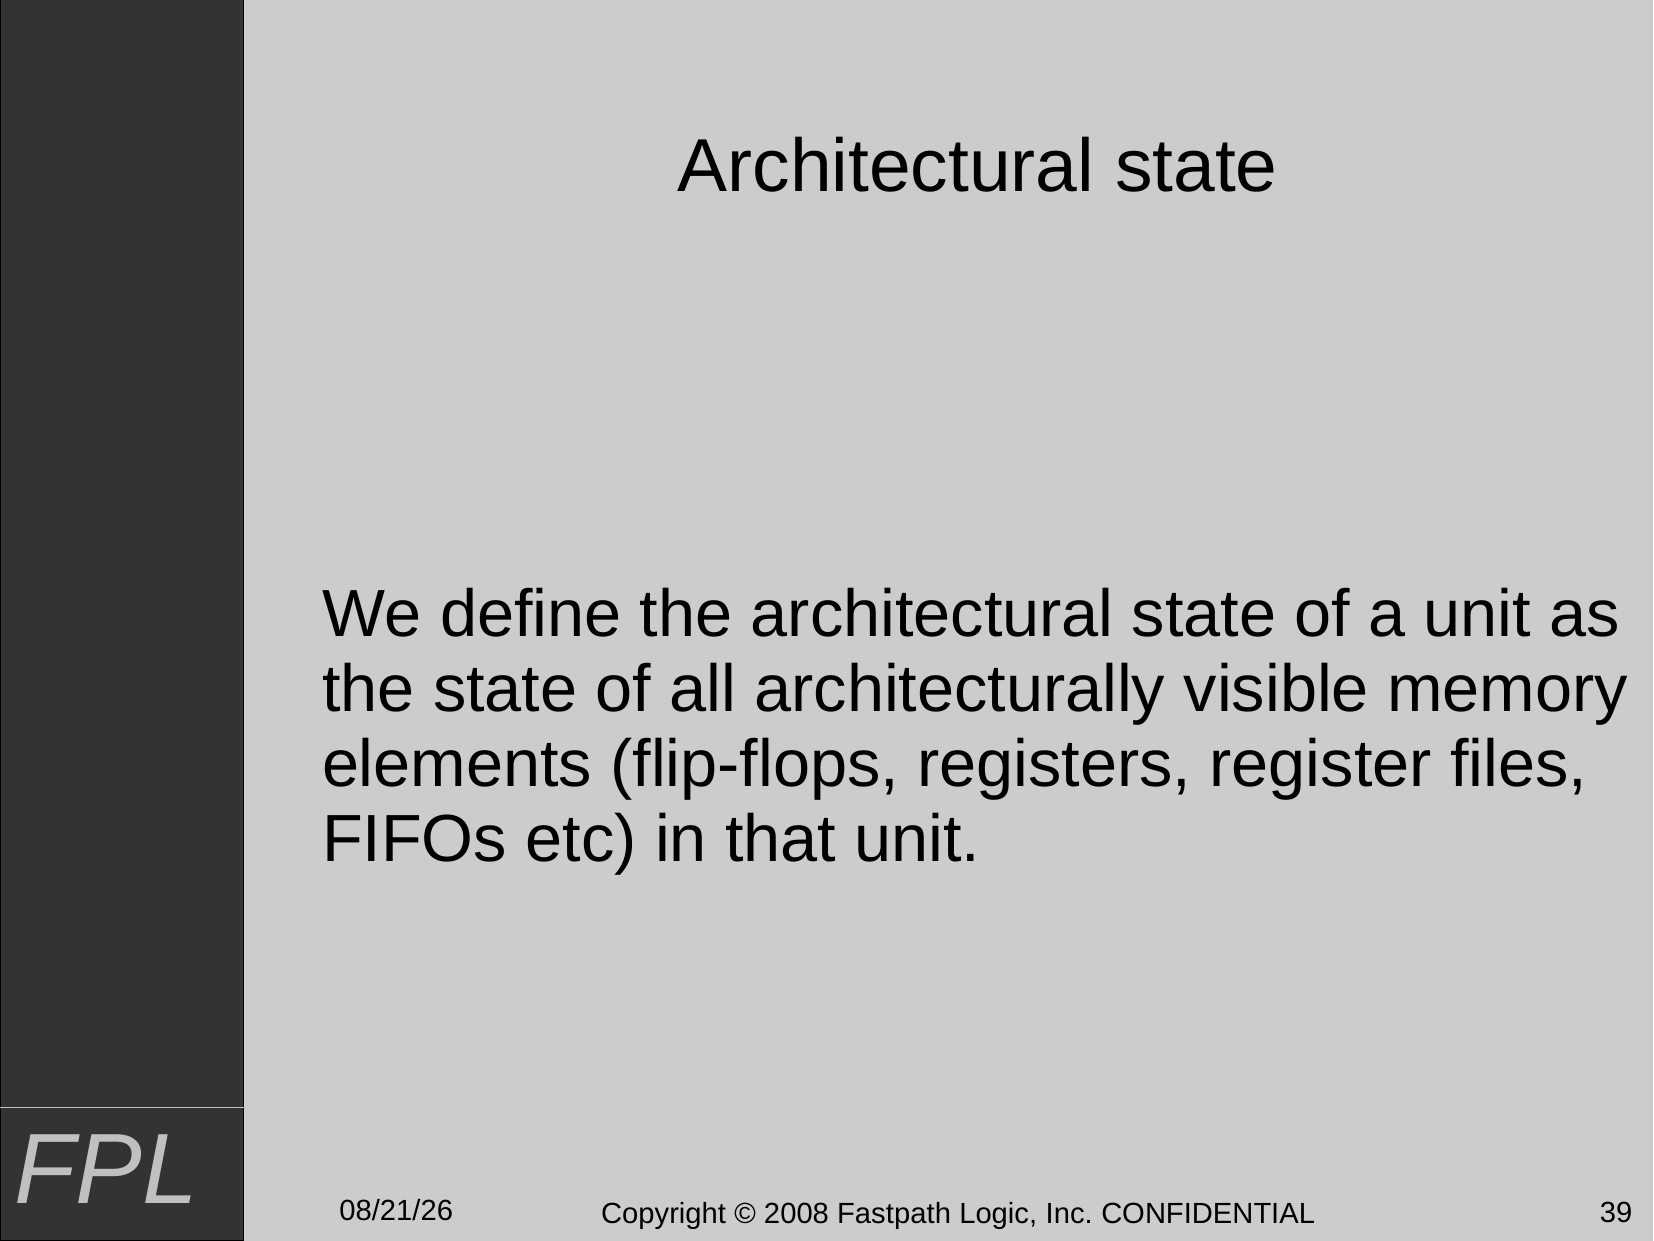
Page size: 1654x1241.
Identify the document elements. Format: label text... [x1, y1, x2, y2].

title Architectural state [426, 57, 1529, 274]
subtitle We define the architectural state of a unit as the state of all architecturally visible memory elements (flip-flops, registers, register files, FIFOs etc) in that unit. [322, 280, 1634, 1172]
